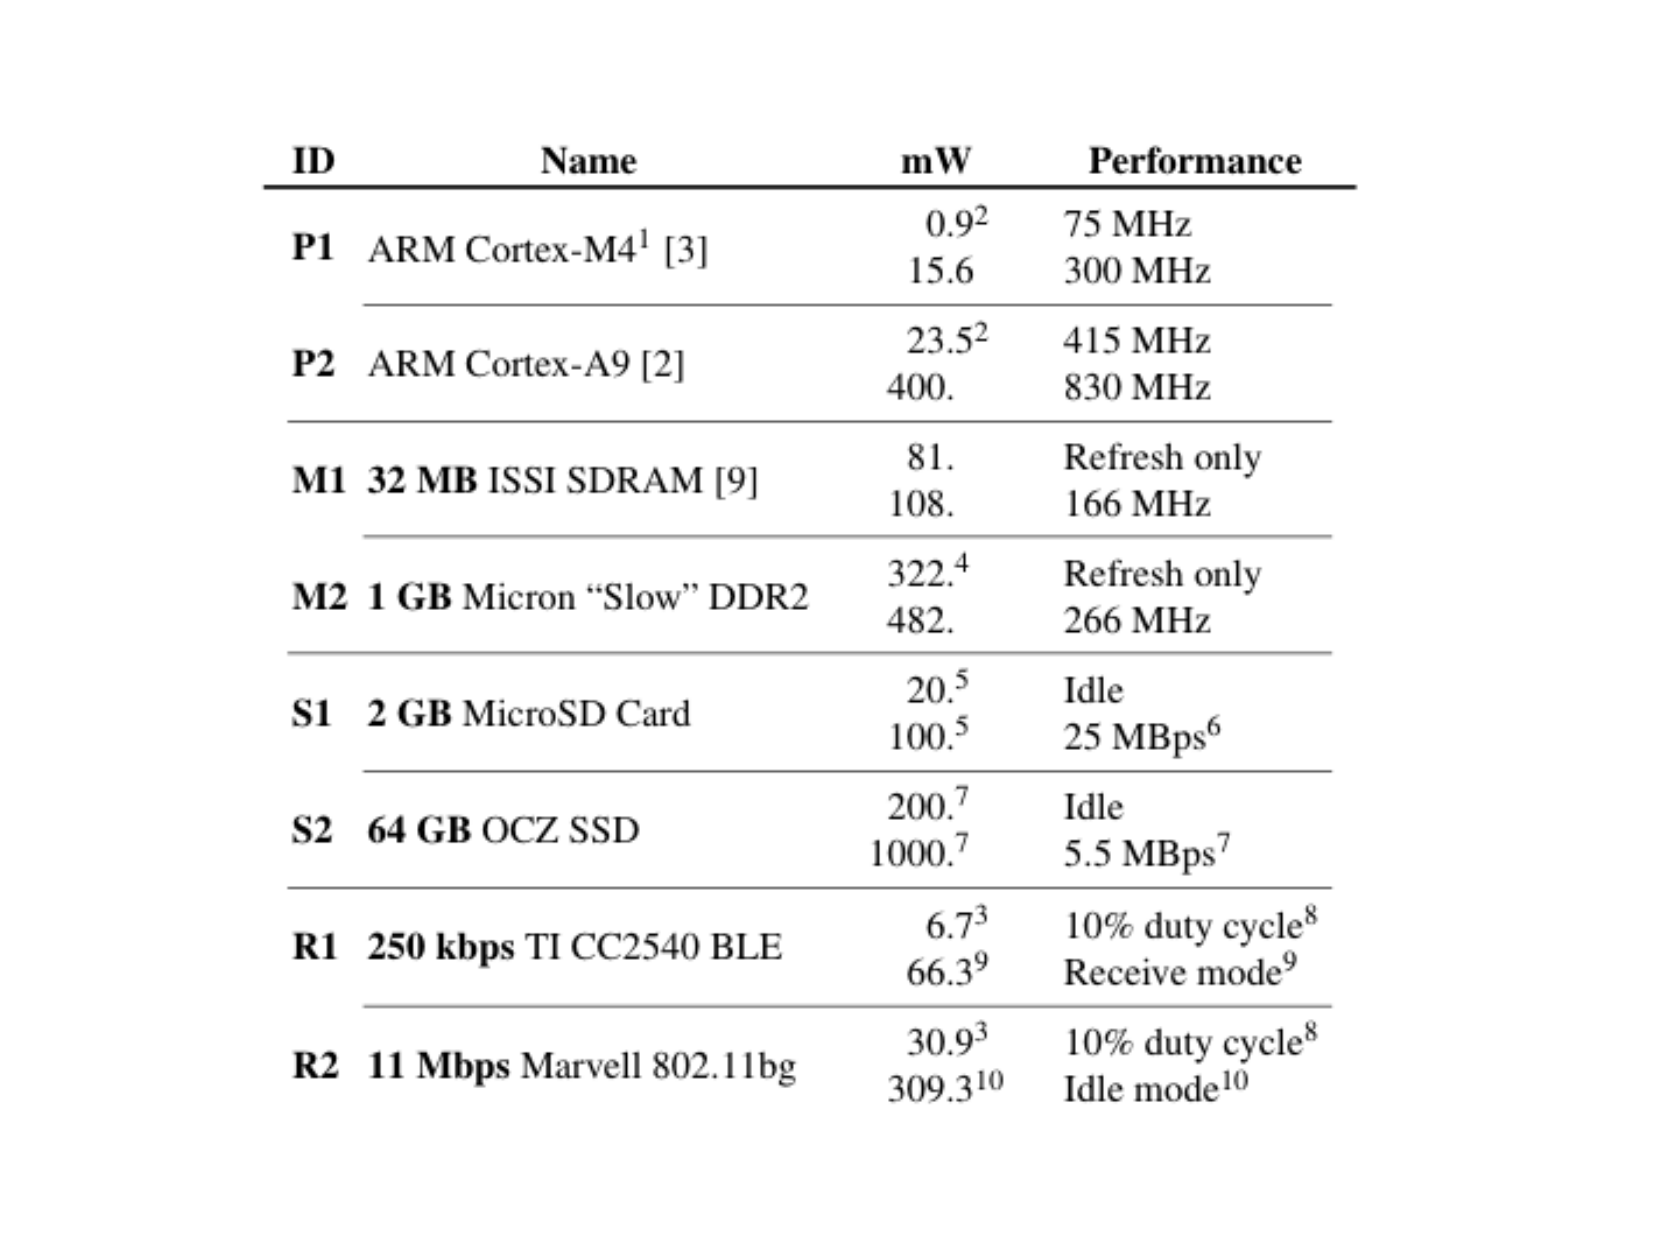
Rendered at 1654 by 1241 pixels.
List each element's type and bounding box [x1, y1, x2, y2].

picture [183, 76, 1421, 1123]
